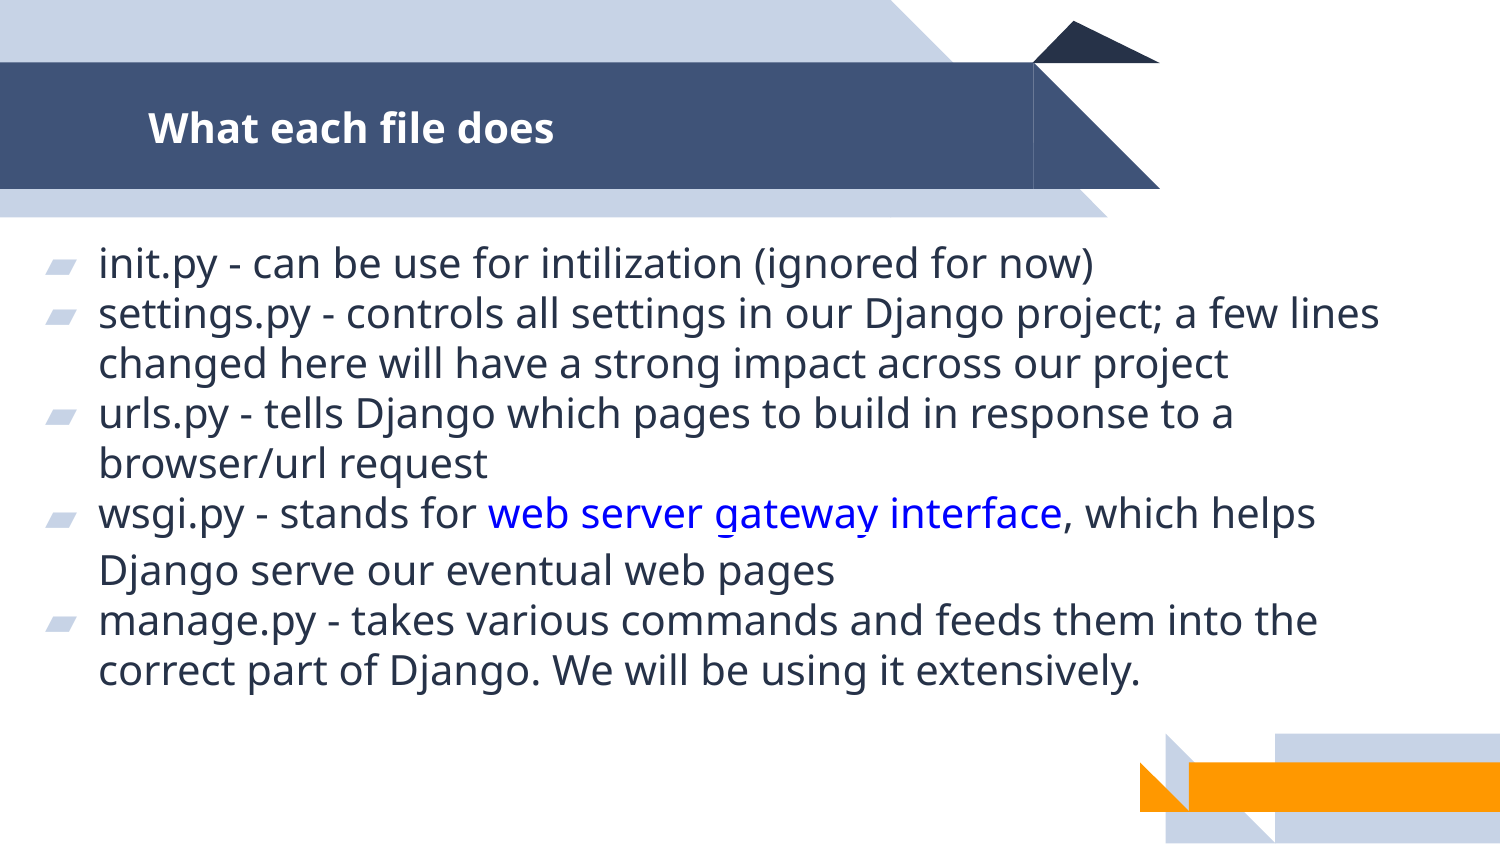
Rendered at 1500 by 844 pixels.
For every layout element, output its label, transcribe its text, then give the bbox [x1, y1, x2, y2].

text_box init.py - can be use for intilization (ignored for now) settings.py - controls all settings in our Django project; a few lines changed here will have a strong impact across our project urls.py - tells Django which pages to build in response to a browser/url request wsgi.py - stands for web server gateway interface, which helps Django serve our eventual web pages manage.py - takes various commands and feeds them into the correct part of Django. We will be using it extensively. [12, 221, 1450, 669]
text_box What each file does [133, 64, 996, 190]
